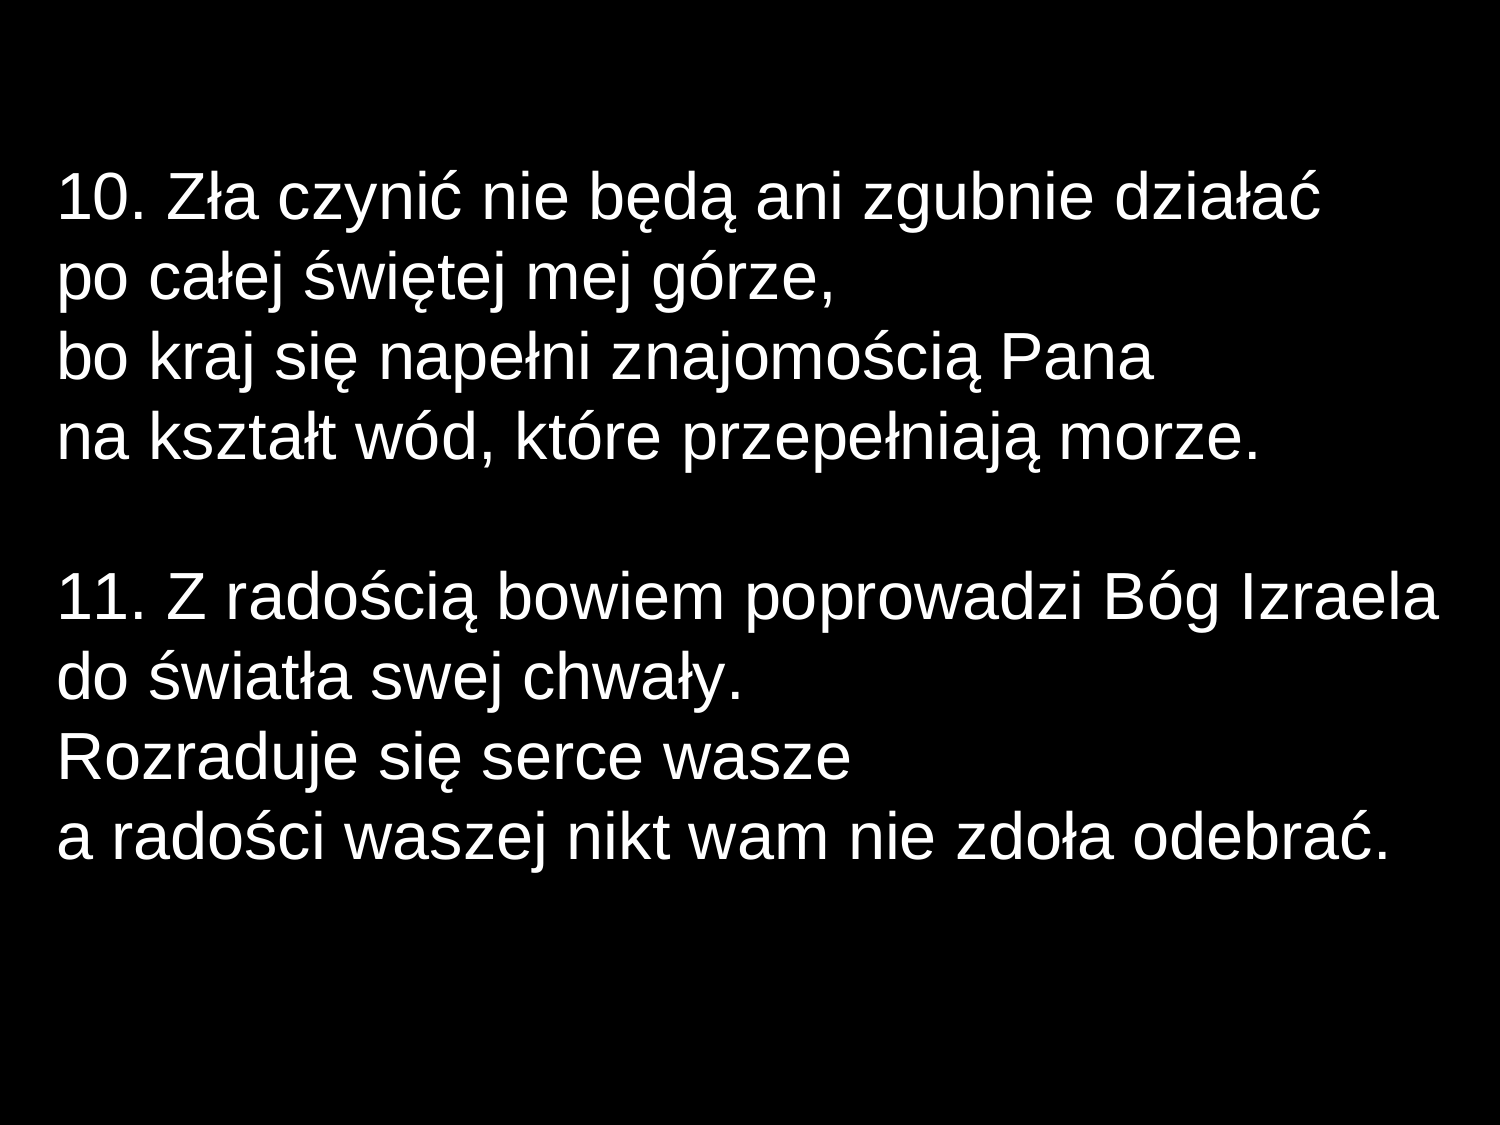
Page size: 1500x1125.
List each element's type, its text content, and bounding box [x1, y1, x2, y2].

text_box 10. Zła czynić nie będą ani zgubnie działać po całej świętej mej górze, bo kraj się napełni znajomością Pana na kształt wód, które przepełniają morze. 11. Z radością bowiem poprowadzi Bóg Izraela do światła swej chwały. Rozraduje się serce wasze a radości waszej nikt wam nie zdoła odebrać. [41, 145, 1495, 881]
